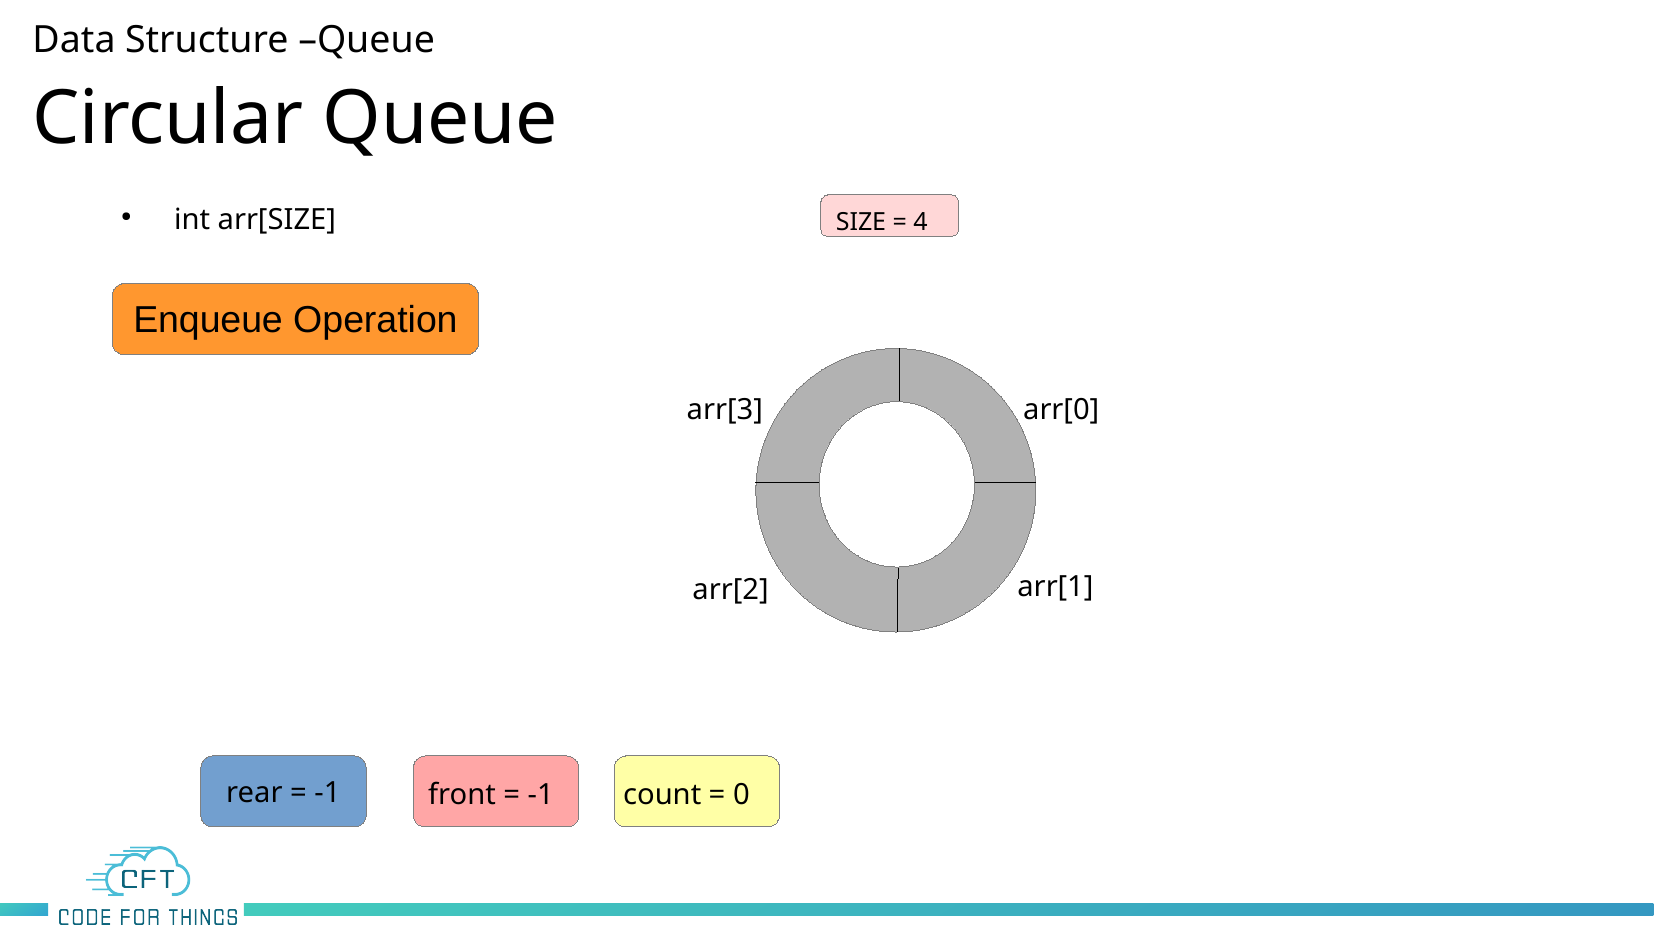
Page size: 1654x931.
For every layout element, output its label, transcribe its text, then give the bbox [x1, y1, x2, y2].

text_box int arr[SIZE] [88, 190, 384, 249]
text_box [413, 815, 579, 827]
text_box arr[1] [1002, 557, 1123, 615]
text_box arr[3] [671, 380, 792, 438]
text_box [614, 755, 780, 765]
text_box [413, 755, 579, 765]
text_box front = -1 [413, 765, 591, 815]
title Data Structure –Queue Circular Queue [32, 12, 1184, 166]
text_box SIZE = 4 [821, 196, 960, 241]
text_box Enqueue Operation [112, 283, 479, 355]
text_box rear = -1 [200, 755, 367, 827]
text_box [614, 815, 780, 827]
text_box arr[2] [677, 561, 810, 618]
picture [59, 846, 237, 925]
text_box [755, 348, 1036, 633]
text_box count = 0 [608, 765, 798, 815]
text_box arr[0] [1008, 380, 1129, 438]
